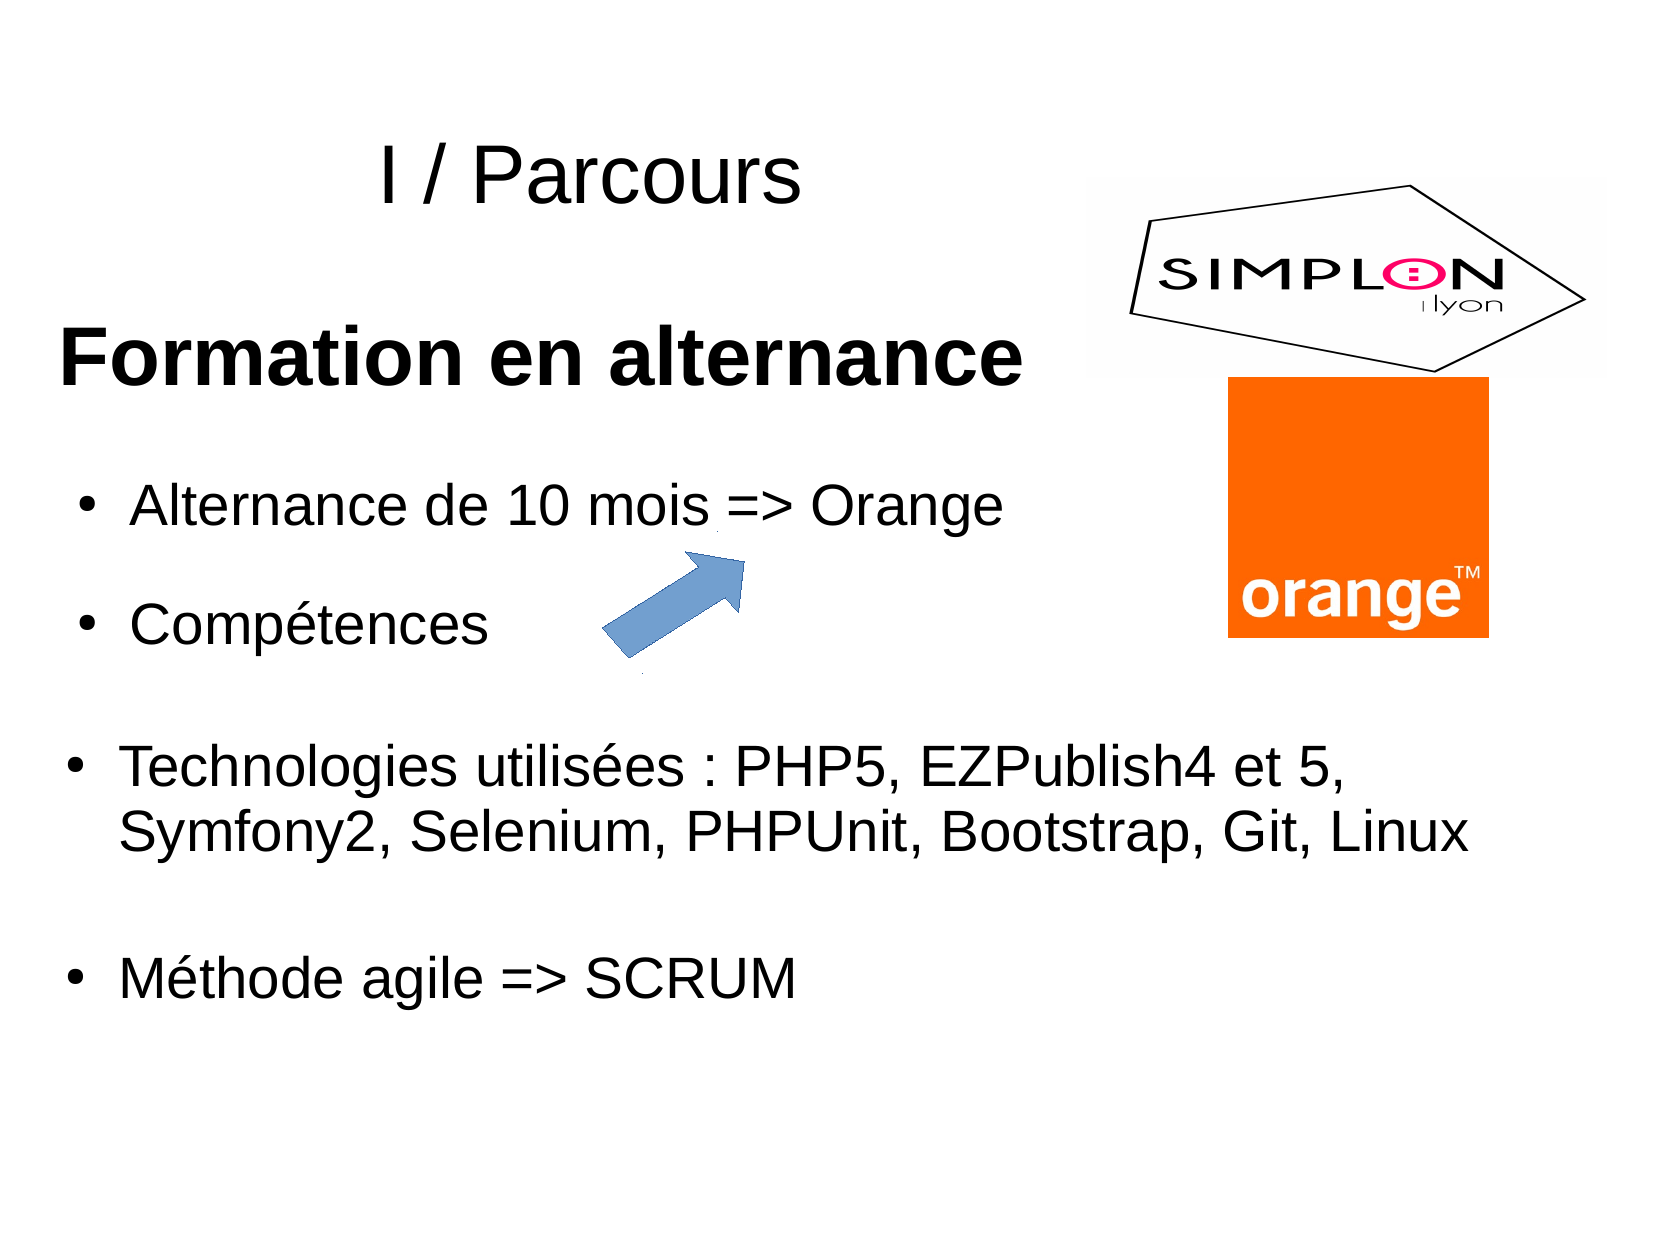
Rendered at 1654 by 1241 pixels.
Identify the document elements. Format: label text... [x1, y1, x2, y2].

list Technologies utilisées : PHP5, EZPublish4 et 5, Symfony2, Selenium, PHPUnit, Bootstrap, Git, Linux [47, 733, 1512, 910]
title Formation en alternance [59, 253, 1123, 461]
list Alternance de 10 mois => Orange [59, 472, 1228, 556]
text_box [660, 551, 745, 591]
picture [1123, 177, 1607, 591]
list Méthode agile => SCRUM [47, 946, 1536, 1241]
title I / Parcours [70, 70, 1134, 278]
list Compétences [59, 591, 1548, 709]
